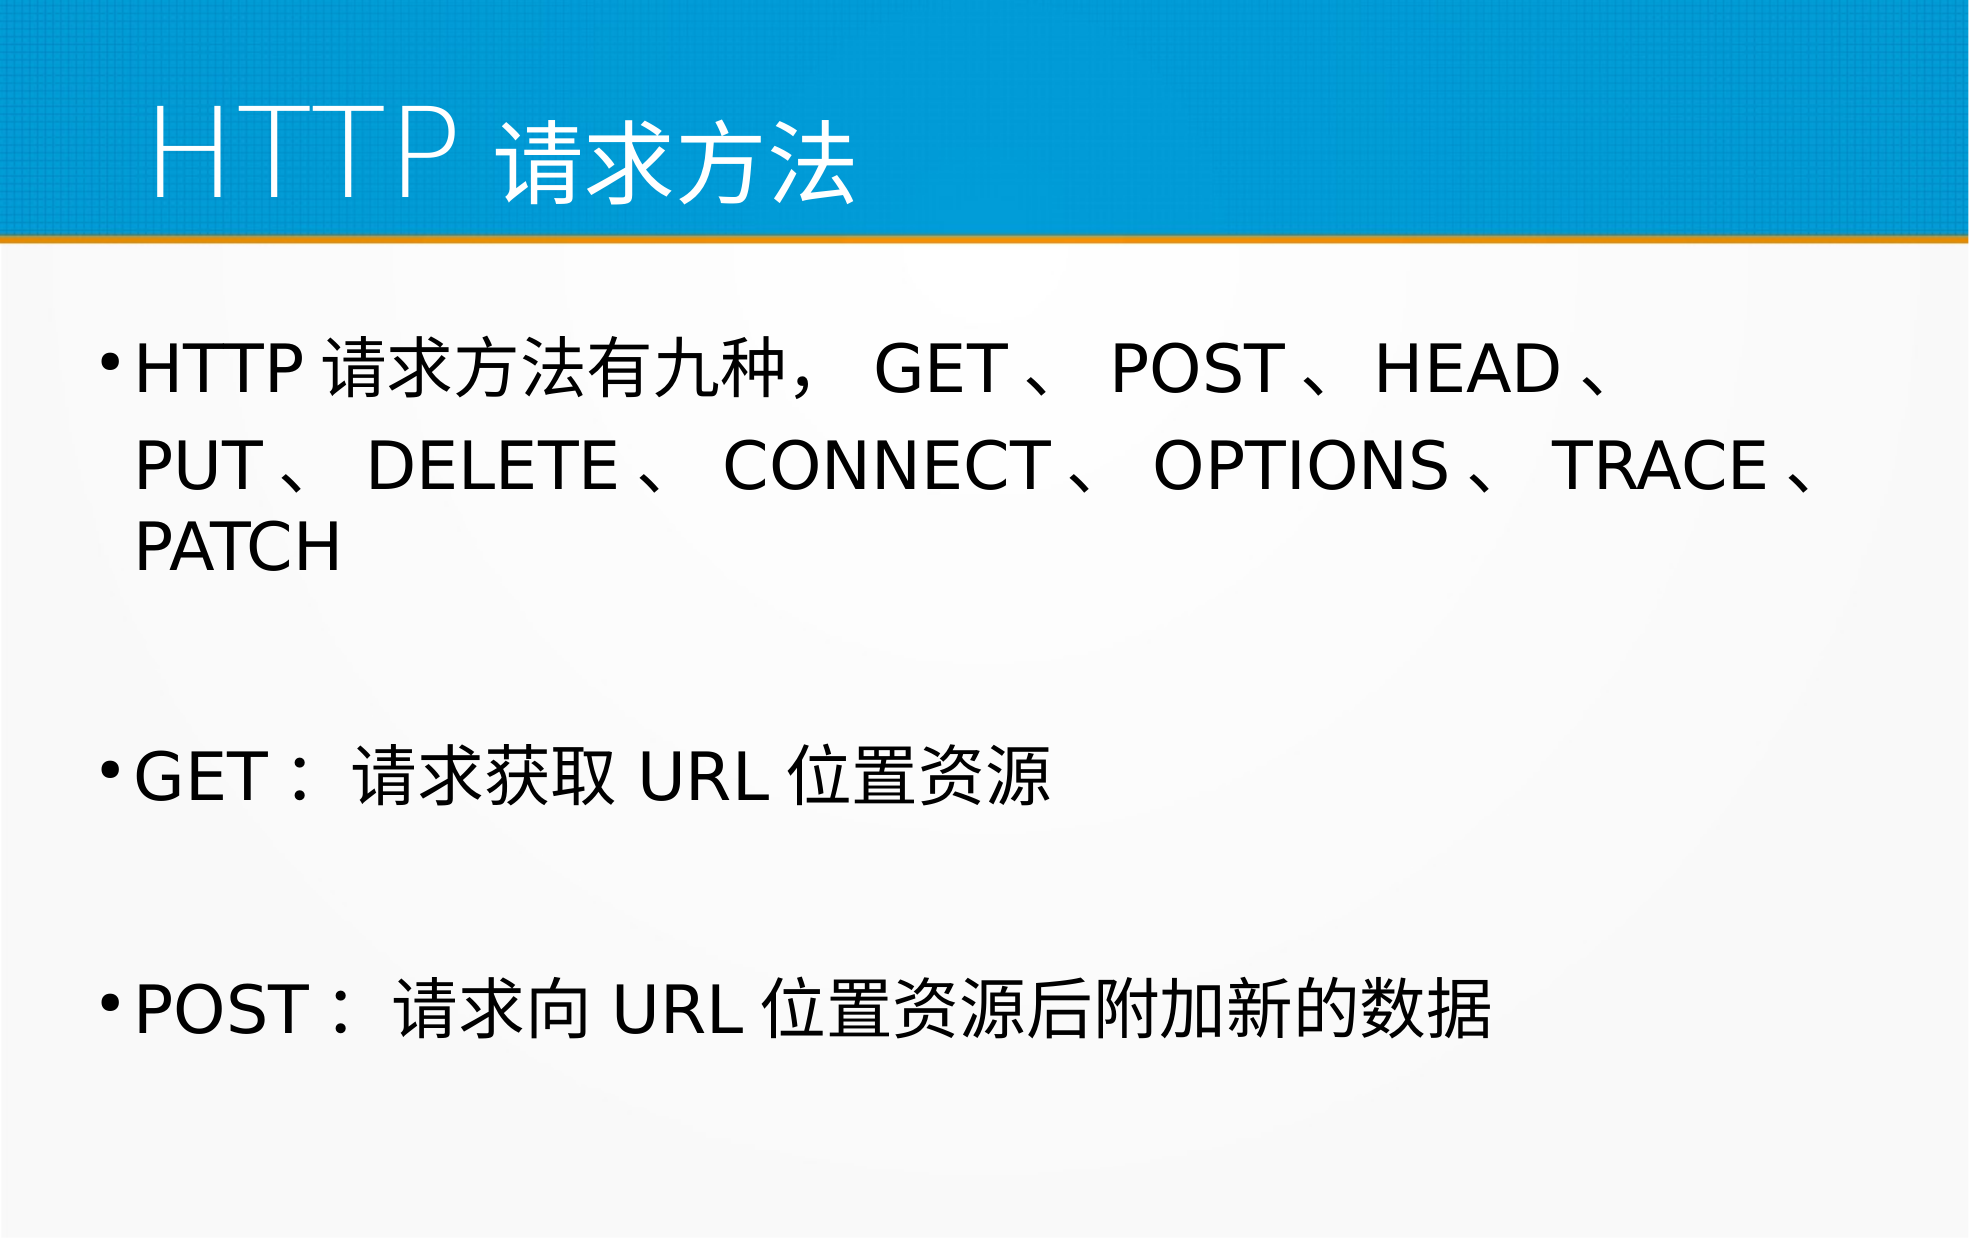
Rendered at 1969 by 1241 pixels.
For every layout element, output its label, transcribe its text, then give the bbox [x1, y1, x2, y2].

list HTTP请求方法有九种，GET、POST、 HEAD、 PUT、DELETE、CONNECT、OPTIONS、TRACE、PATCH GET：请求获取URL位置资源 POST：请求向URL位置资源后附加新的数据 [98, 315, 1861, 1081]
picture [0, 233, 1969, 1241]
title HTTP请求方法 [98, 19, 1870, 227]
